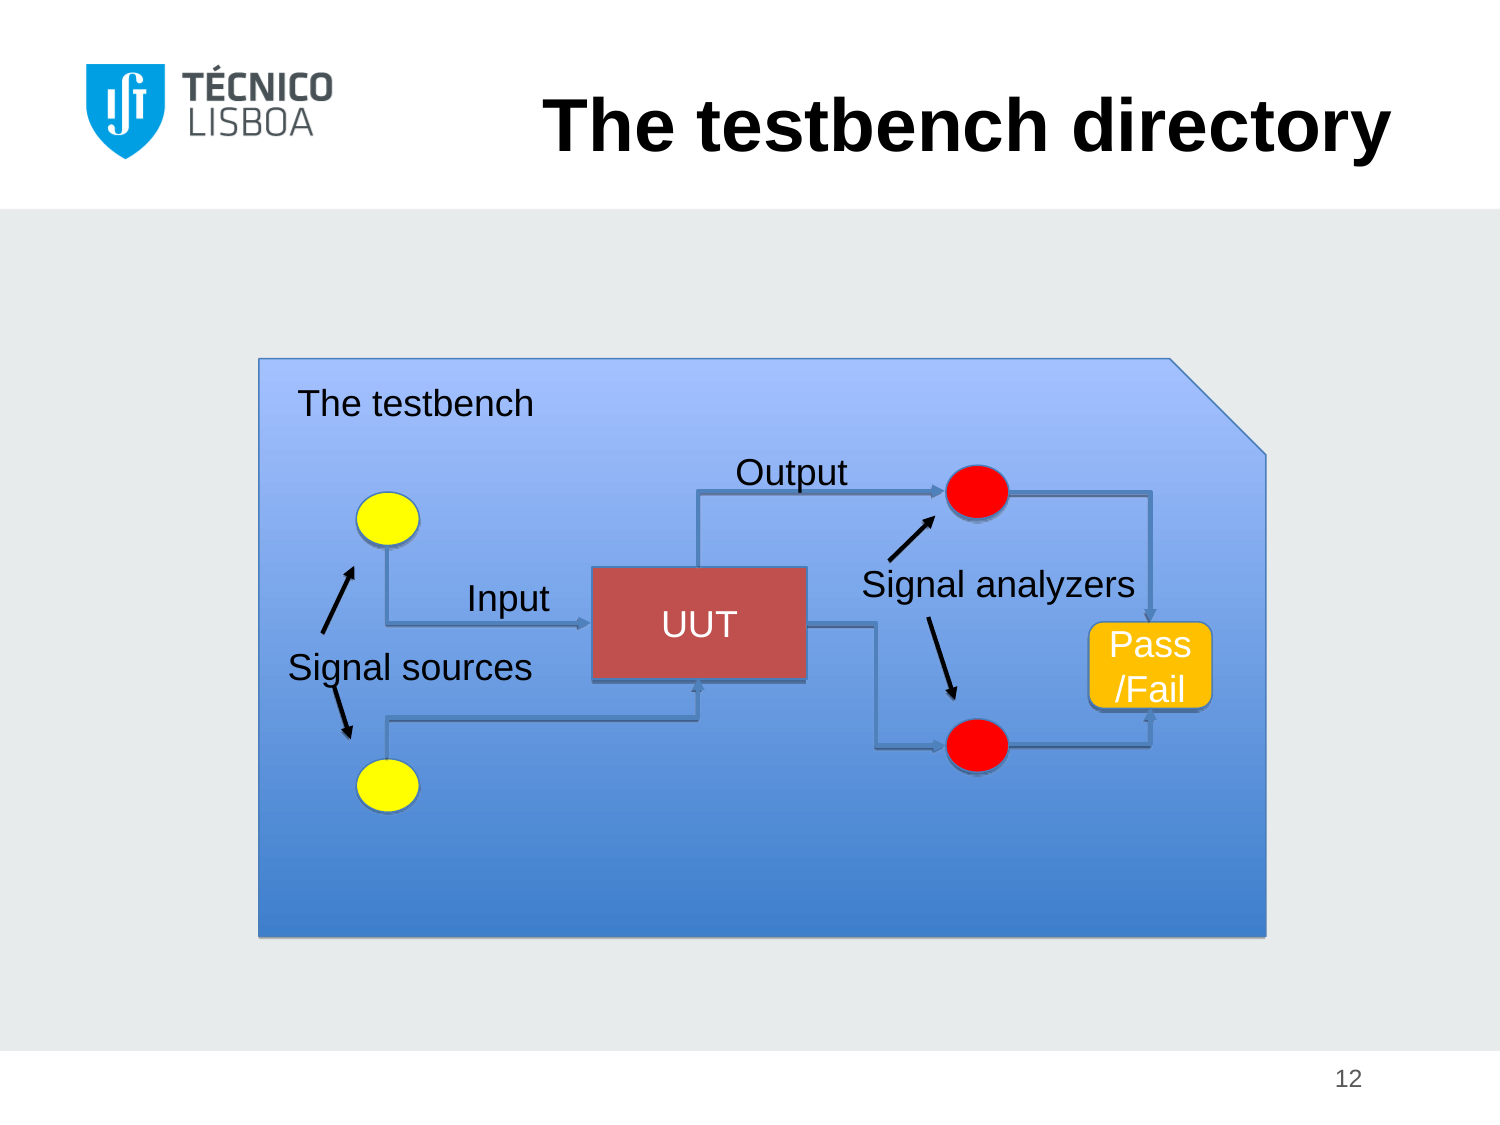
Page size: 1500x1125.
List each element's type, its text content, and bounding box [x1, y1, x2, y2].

title The testbench directory [527, 49, 1486, 193]
text_box [258, 358, 1266, 937]
text_box UUT [591, 566, 807, 679]
text_box The testbench [282, 371, 550, 432]
text_box Output [720, 440, 863, 501]
picture [0, 0, 1500, 1125]
text_box Pass/Fail [1088, 621, 1213, 709]
text_box Signal analyzers [846, 552, 1147, 613]
text_box Signal sources [272, 635, 548, 696]
text_box Input [451, 566, 565, 627]
